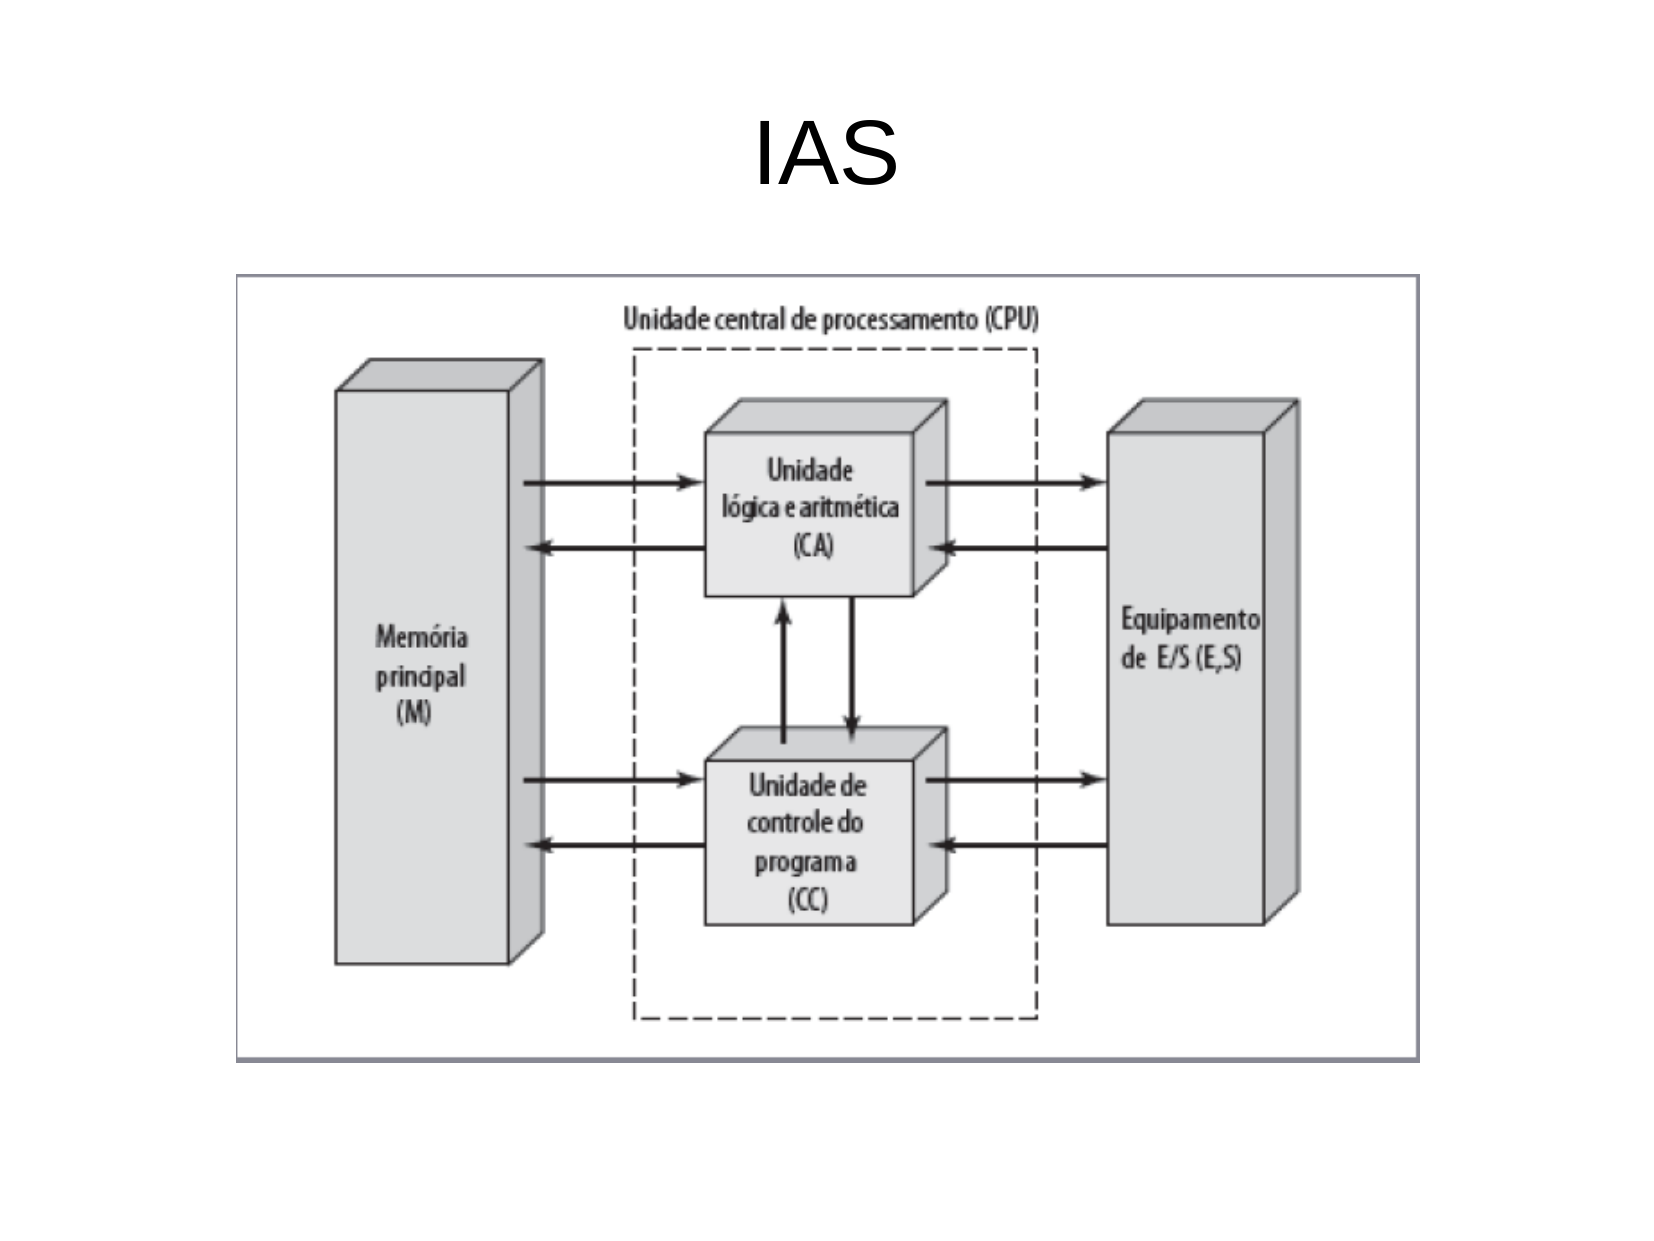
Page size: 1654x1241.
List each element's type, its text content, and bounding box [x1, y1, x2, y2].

title IAS [82, 49, 1571, 257]
picture [236, 274, 1420, 1063]
